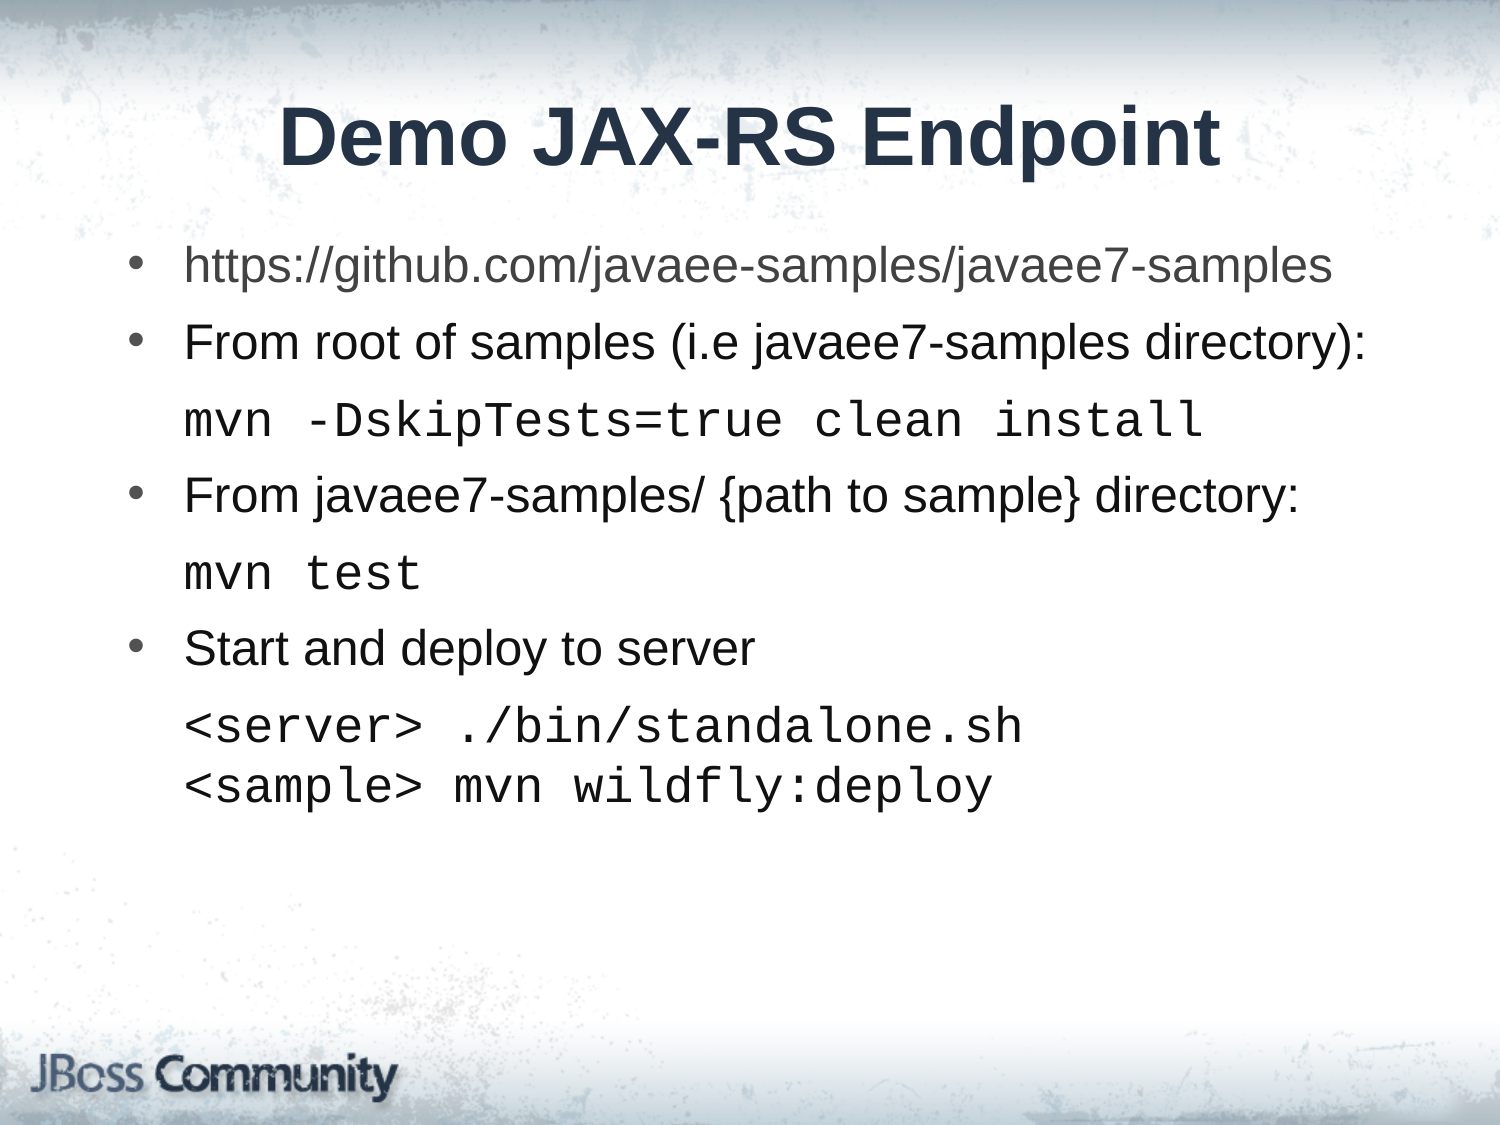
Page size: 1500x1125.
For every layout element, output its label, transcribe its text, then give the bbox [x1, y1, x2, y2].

title Demo JAX-RS Endpoint [112, 38, 1388, 225]
picture [0, 0, 1500, 1125]
list https://github.com/javaee-samples/javaee7-samples From root of samples (i.e javaee7-samples directory): mvn -DskipTests=true clean install From javaee7-samples/ {path to sample} directory: mvn test Start and deploy to server <server> ./bin/standalone.sh <sample> mvn wildfly:deploy [112, 225, 1388, 1023]
